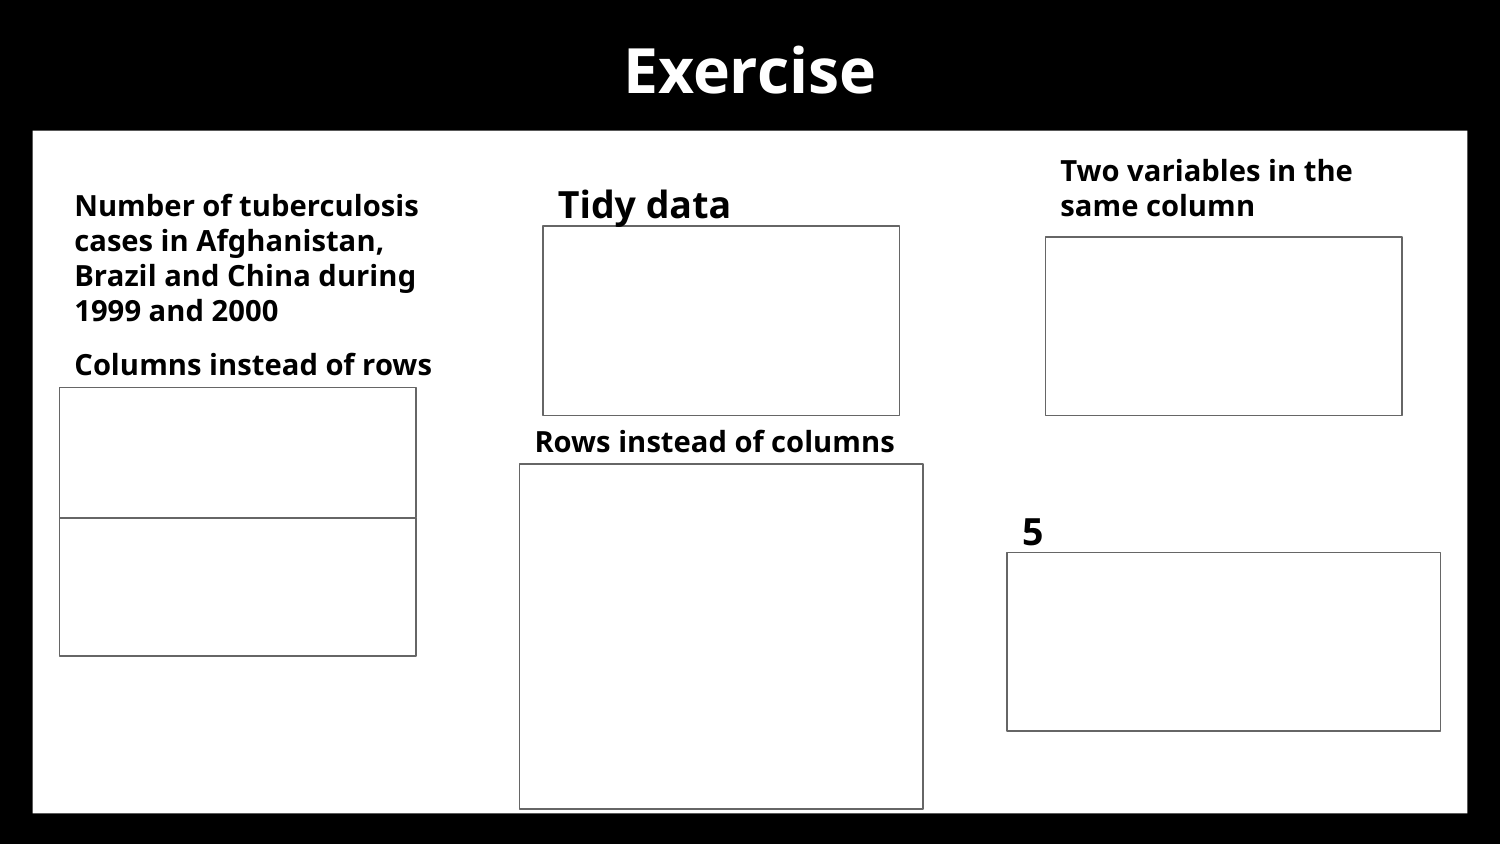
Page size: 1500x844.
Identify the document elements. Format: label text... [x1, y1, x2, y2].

text_box Rows instead of columns [519, 418, 923, 464]
text_box Tidy data [542, 180, 900, 226]
text_box Two variables in the same column [1045, 191, 1403, 237]
text_box 5 [1007, 507, 1441, 553]
text_box Exercise [32, 21, 1468, 116]
text_box Number of tuberculosis cases in Afghanistan, Brazil and China during 1999 and 2000 [59, 167, 463, 347]
text_box Columns instead of rows [59, 347, 463, 387]
